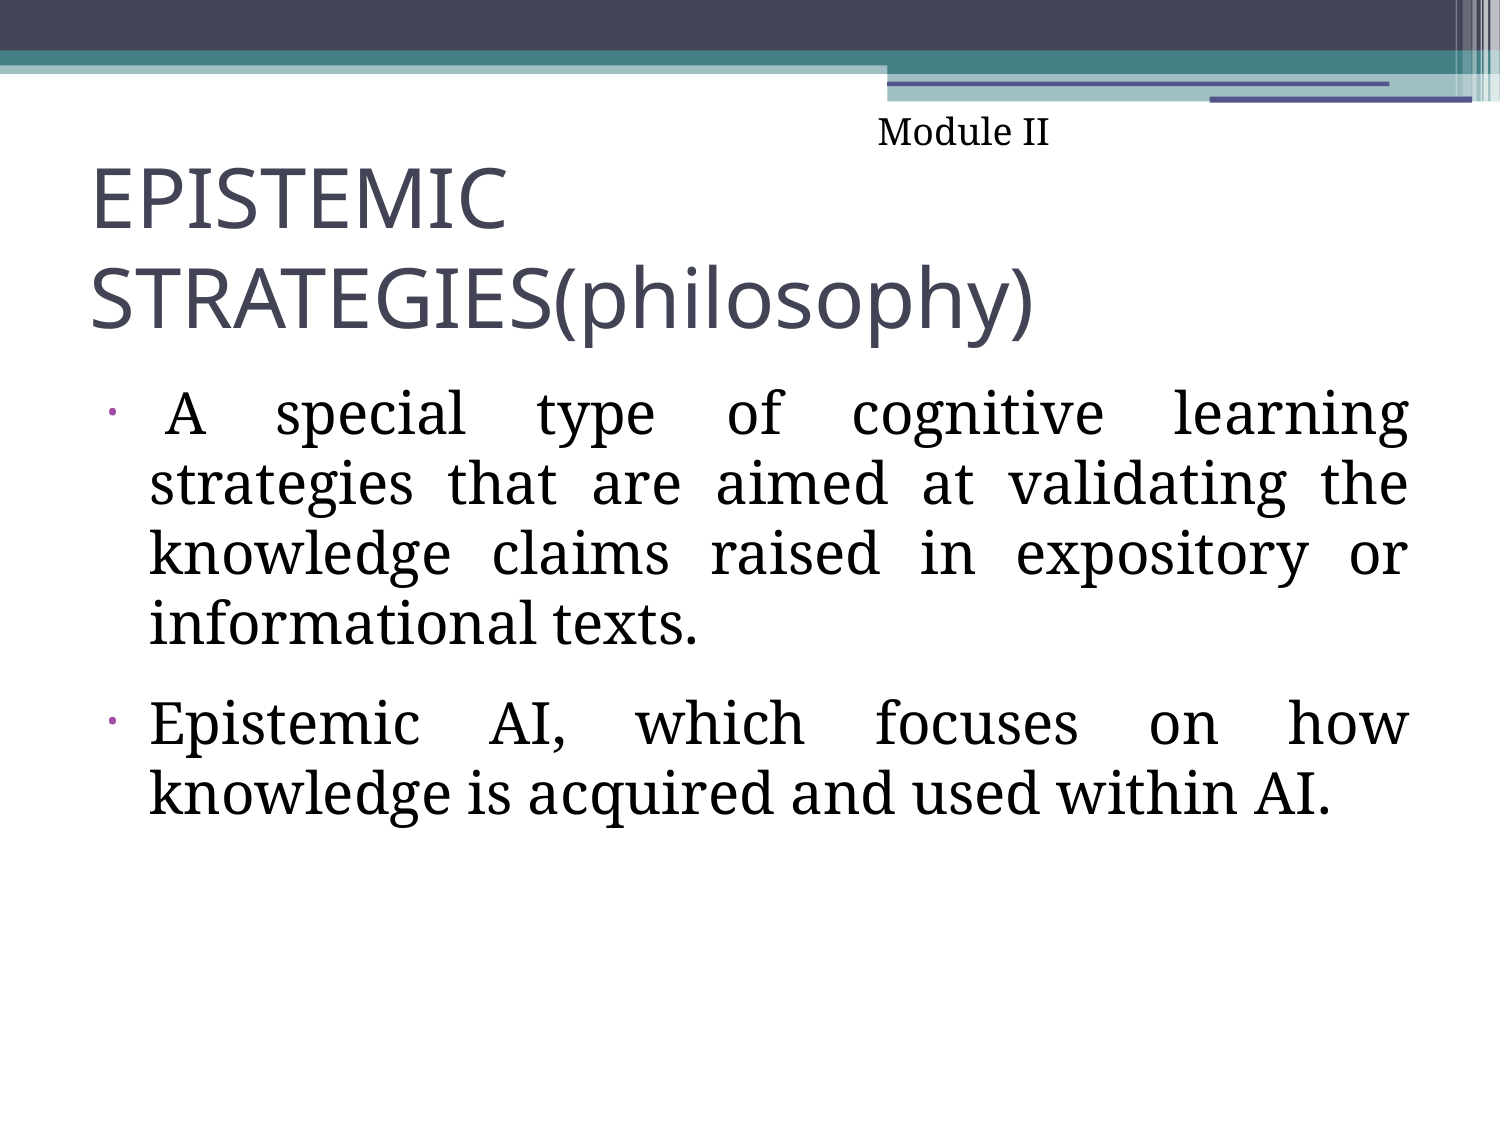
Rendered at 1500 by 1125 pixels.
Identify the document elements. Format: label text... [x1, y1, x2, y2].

footer Module II [862, 100, 1080, 176]
list A special type of cognitive learning strategies that are aimed at validating the knowledge claims raised in expository or informational texts. Epistemic AI, which focuses on how knowledge is acquired and used within AI. [75, 368, 1425, 1079]
title EPISTEMIC STRATEGIES(philosophy) [75, 137, 1425, 313]
